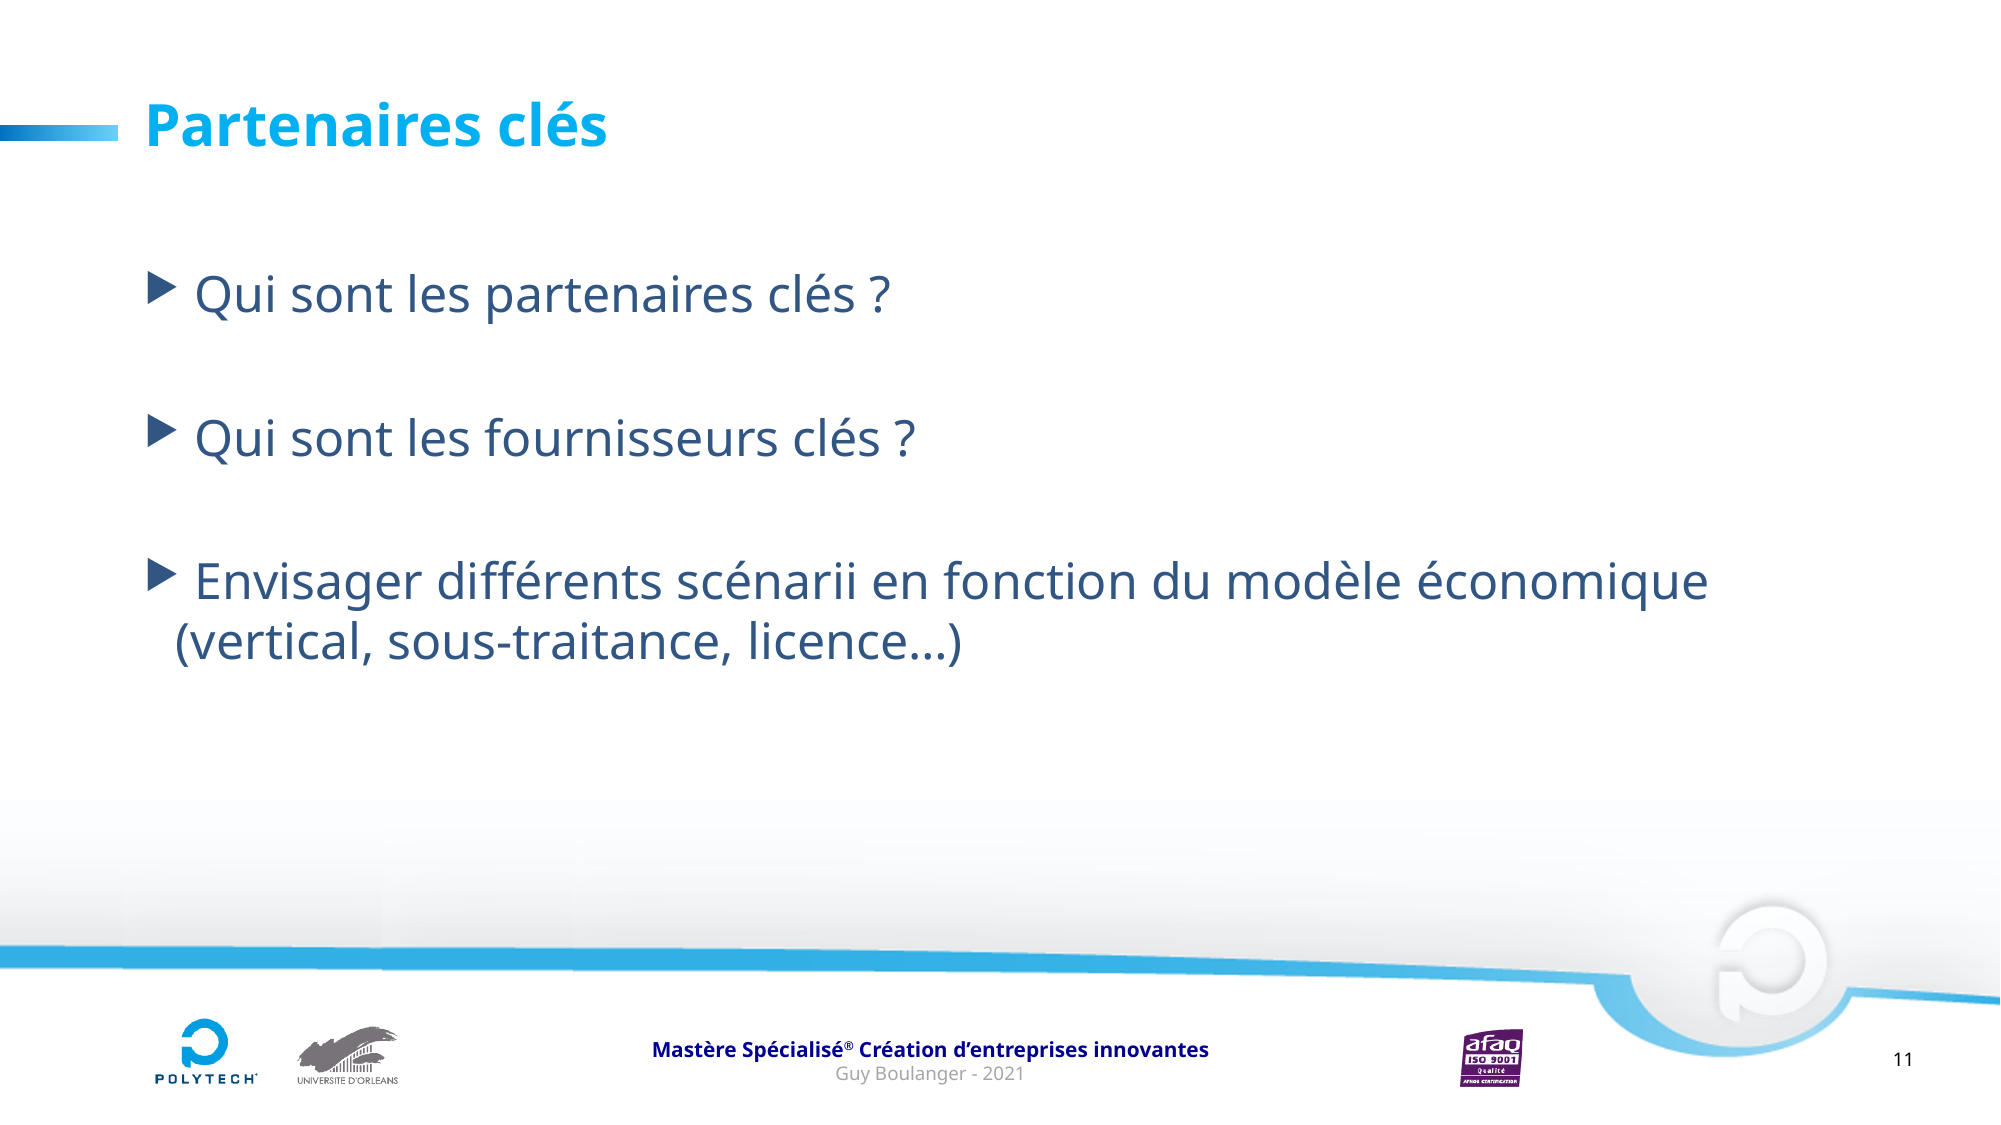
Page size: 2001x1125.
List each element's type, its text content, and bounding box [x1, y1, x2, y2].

list Qui sont les partenaires clés ? Qui sont les fournisseurs clés ? Envisager différents scénarii en fonction du modèle économique (vertical, sous-traitance, licence…) [129, 255, 1950, 940]
title Partenaires clés [129, 29, 1930, 218]
picture [0, 800, 2000, 1125]
footer Mastère Spécialisé® Création d’entreprises innovantes Guy Boulanger - 2021 [402, 1035, 1459, 1085]
